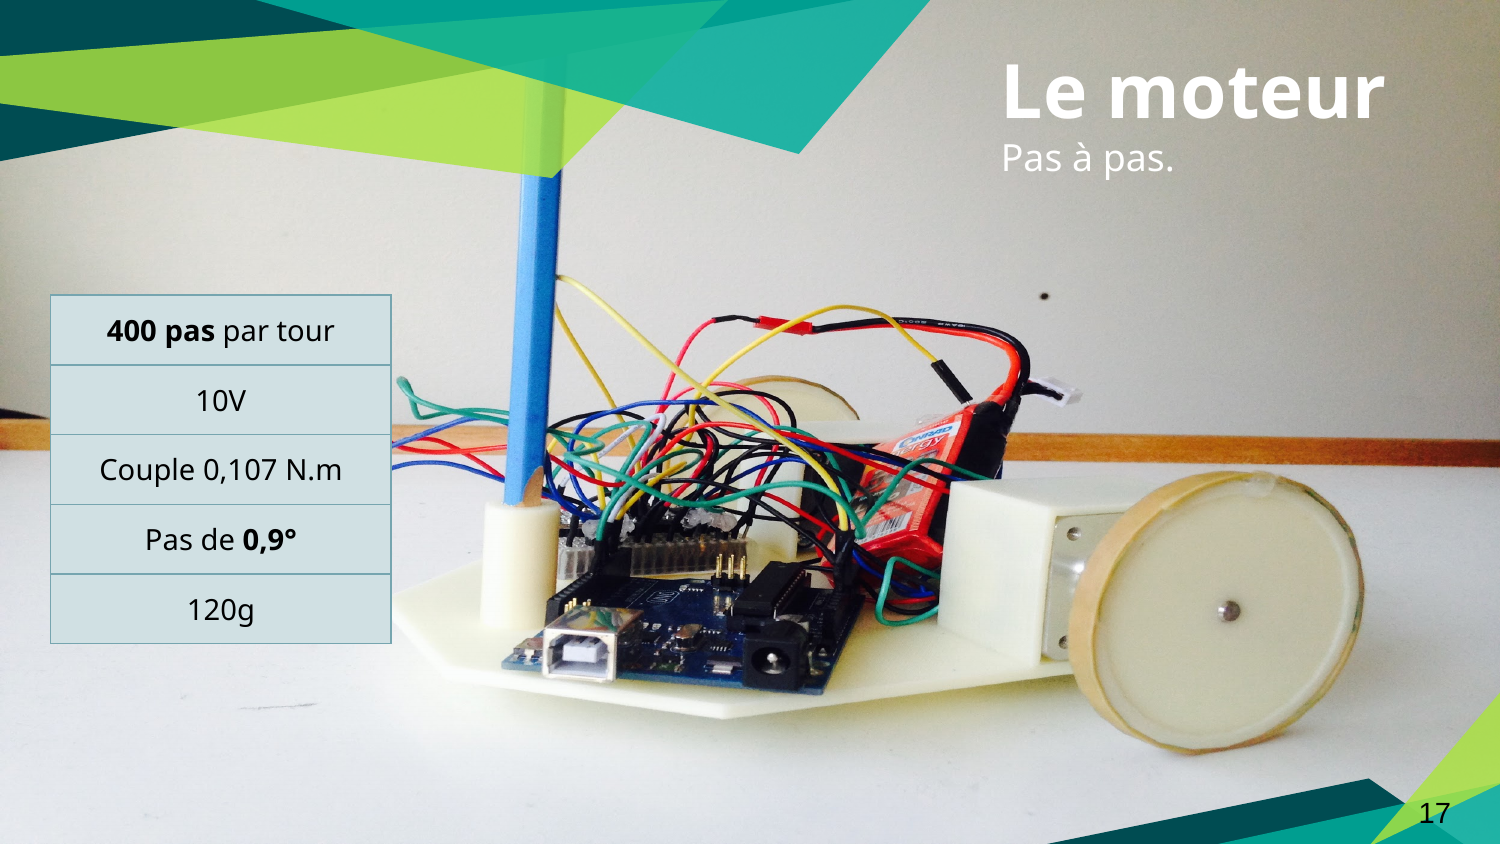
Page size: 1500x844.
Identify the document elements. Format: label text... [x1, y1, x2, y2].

table_cell Pas de 0,9° [51, 505, 390, 573]
picture [0, 0, 1500, 844]
table_cell 10V [51, 366, 390, 434]
table_cell 120g [51, 575, 390, 643]
table_cell Couple 0,107 N.m [51, 435, 390, 504]
slide_number <number> [1403, 779, 1494, 844]
table_header 400 pas par tour [51, 296, 390, 364]
subtitle Le moteur Pas à pas. [985, 28, 1500, 389]
